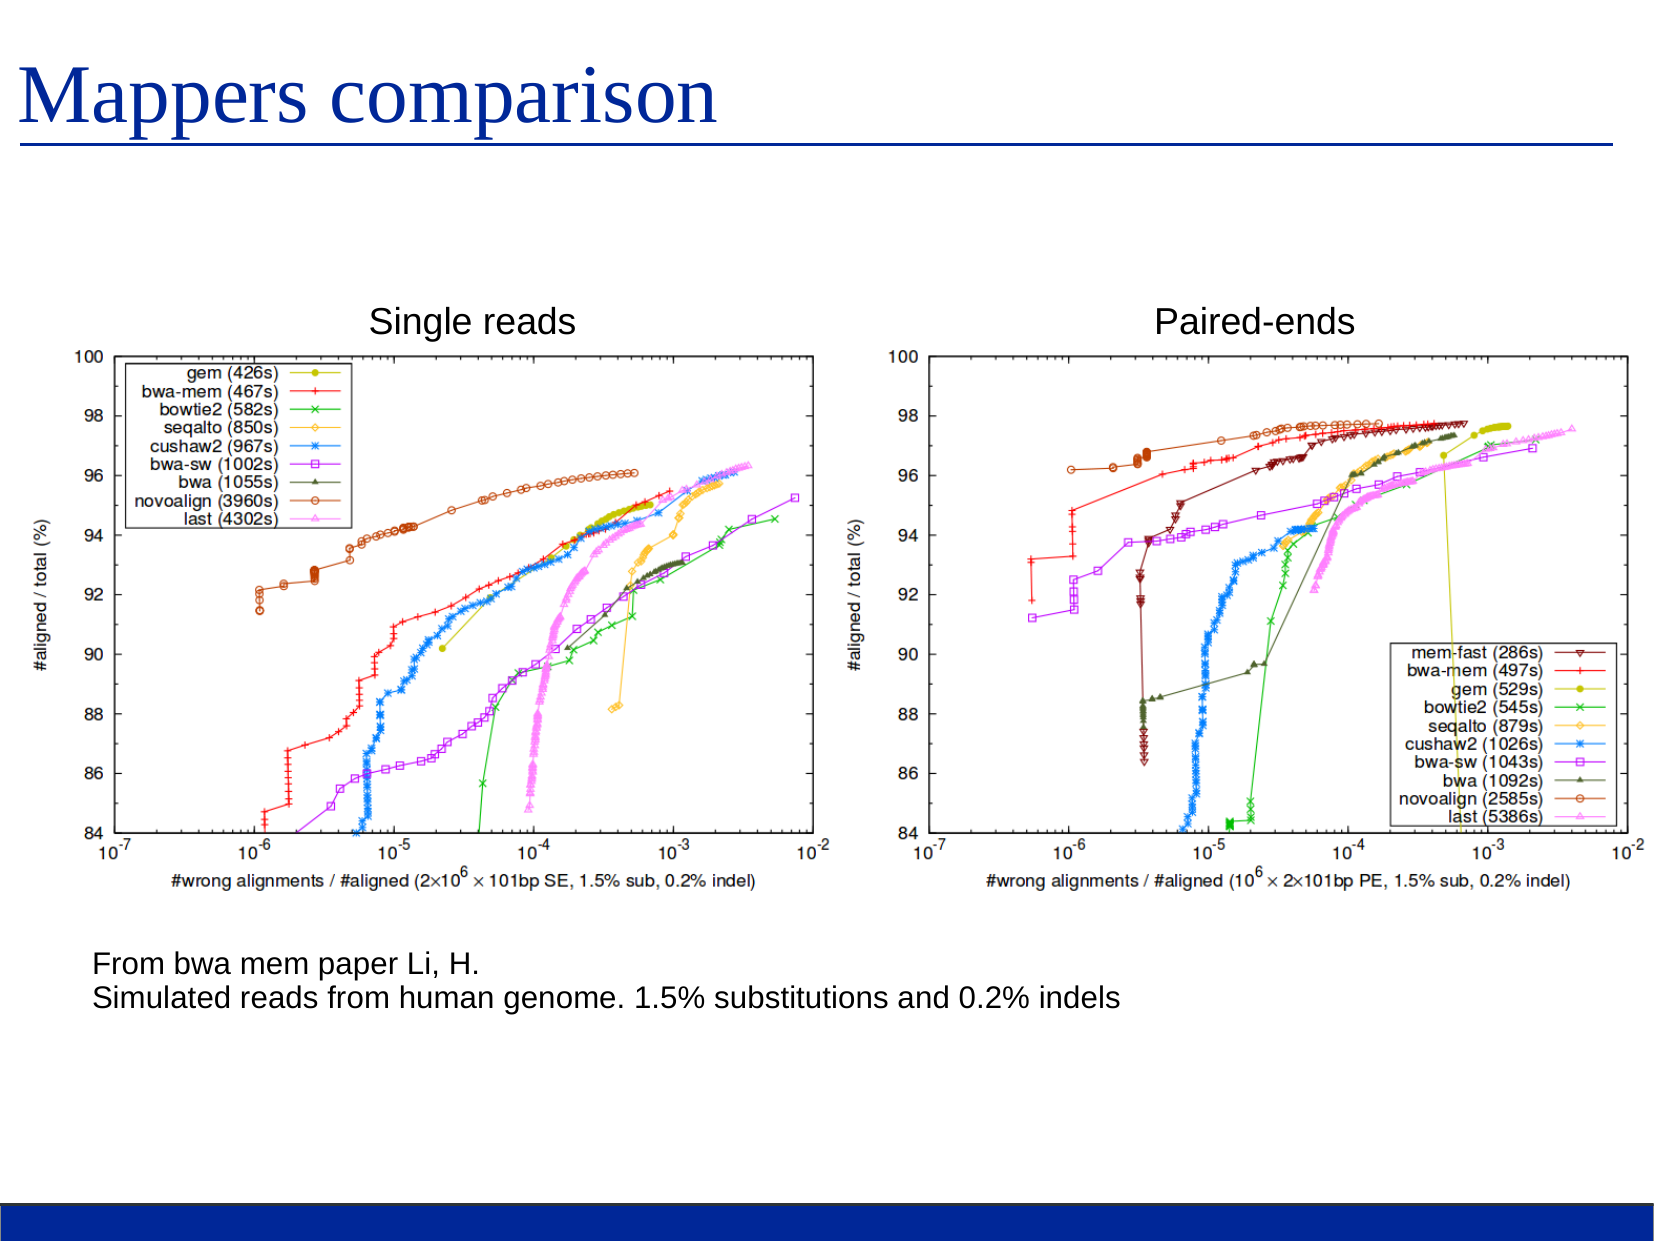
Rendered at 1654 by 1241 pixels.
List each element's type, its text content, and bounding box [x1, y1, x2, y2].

text_box Paired-ends [1139, 293, 1371, 351]
text_box From bwa mem paper Li, H. Simulated reads from human genome. 1.5% substitutions and 0.2% indels [77, 938, 1441, 1024]
picture [0, 327, 1654, 914]
text_box Single reads [353, 293, 592, 351]
title Mappers comparison [17, 0, 1589, 198]
